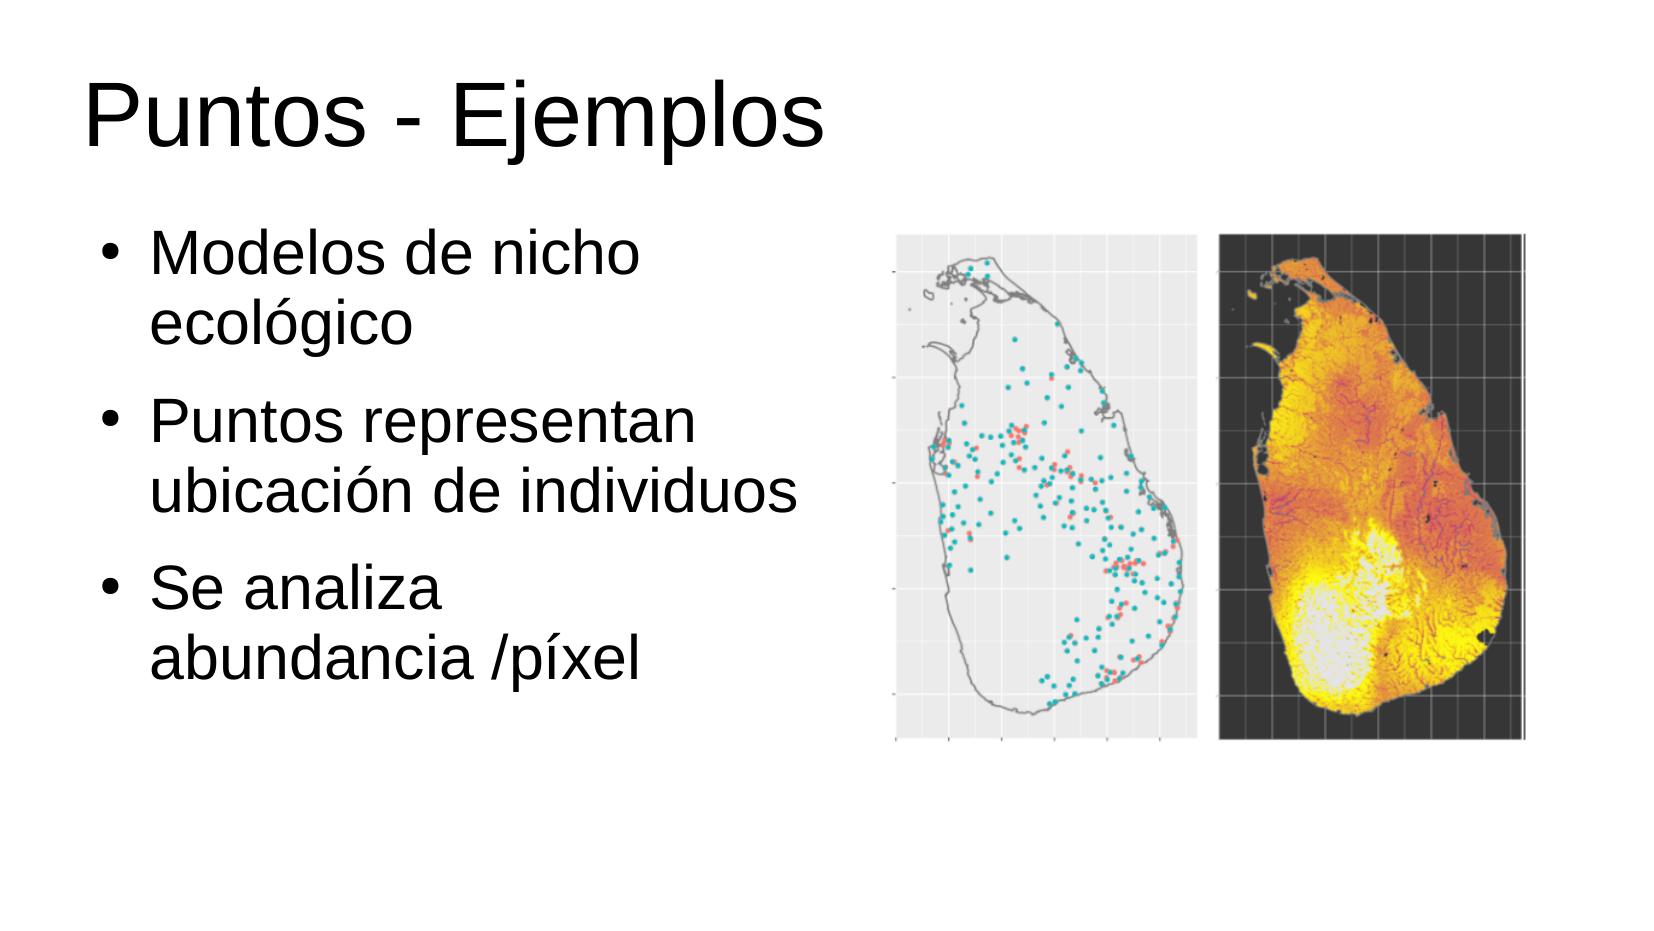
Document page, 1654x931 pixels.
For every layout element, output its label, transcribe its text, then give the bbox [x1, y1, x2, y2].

title Puntos - Ejemplos [82, 37, 1571, 193]
picture [883, 217, 1534, 758]
list Modelos de nicho ecológico Puntos representan ubicación de individuos Se analiza abundancia /píxel [82, 217, 809, 758]
